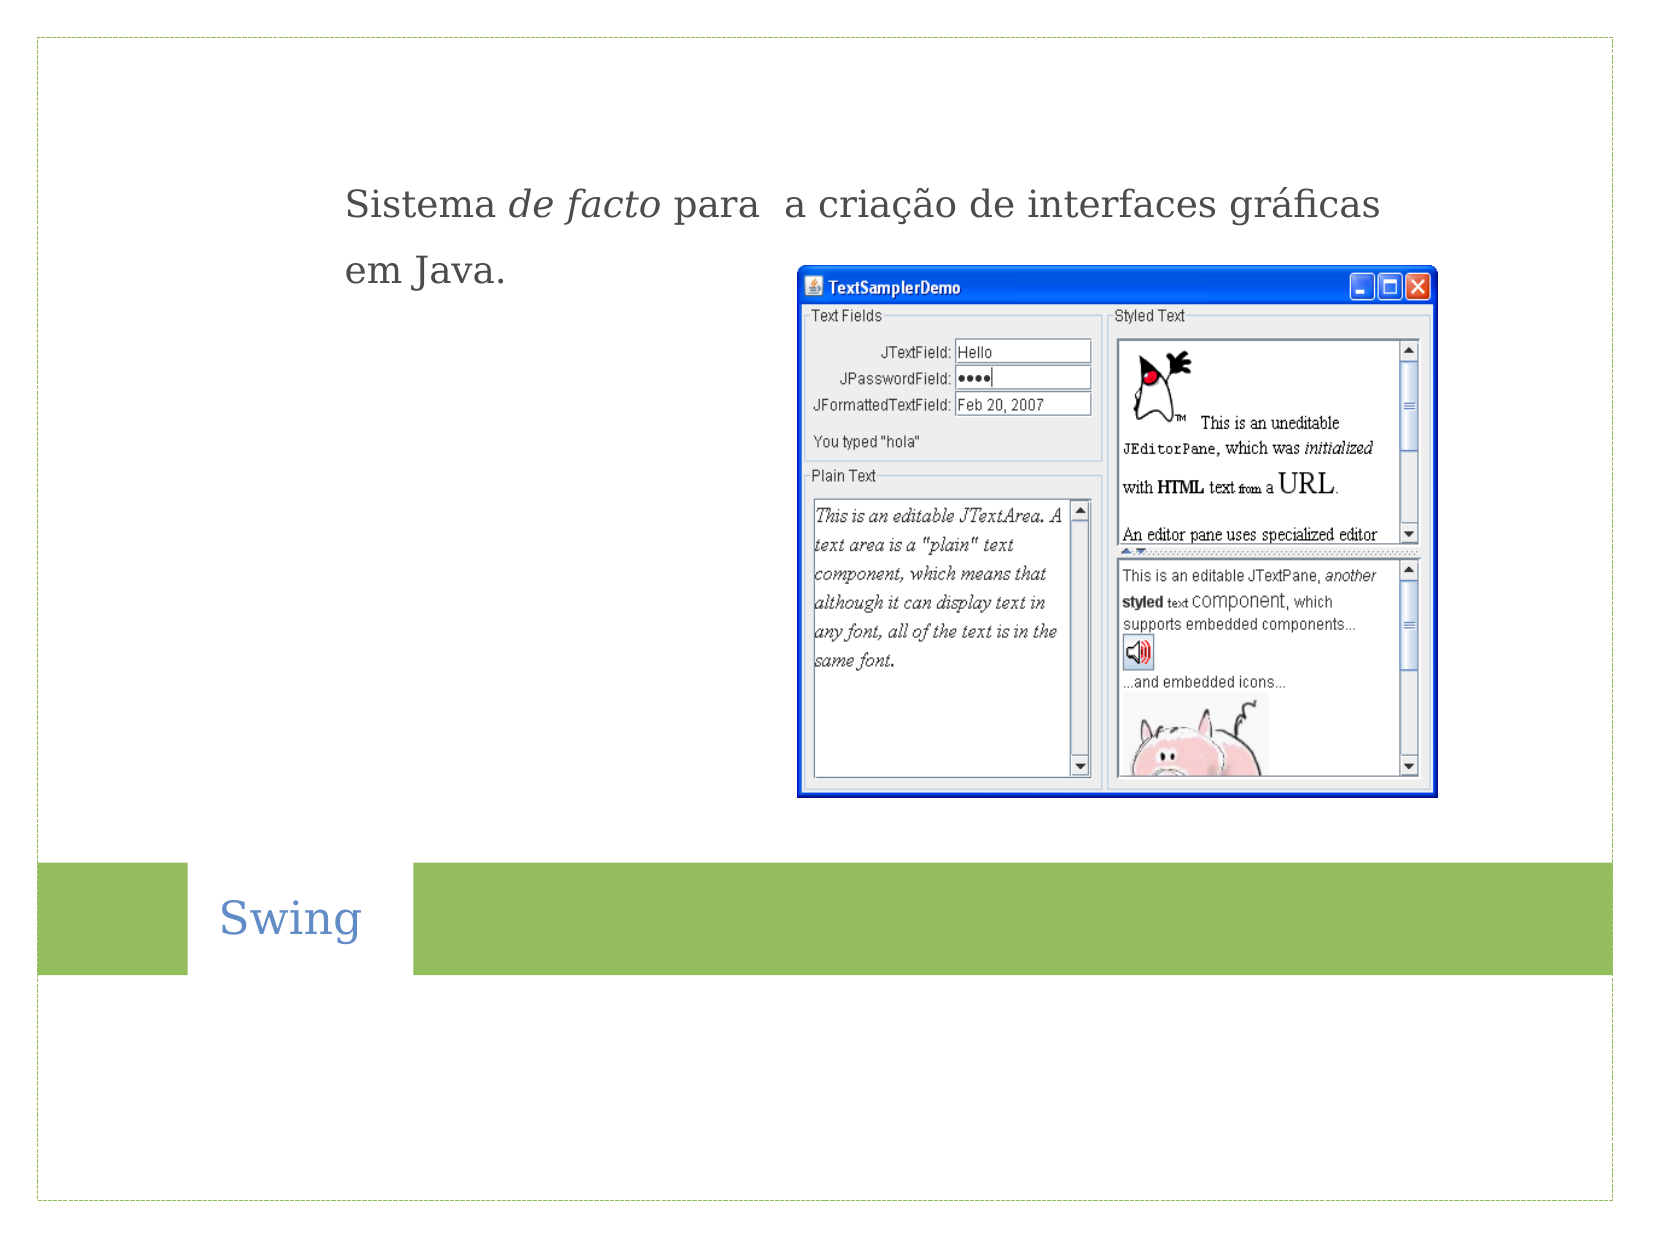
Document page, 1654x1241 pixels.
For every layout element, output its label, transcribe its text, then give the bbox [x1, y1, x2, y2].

picture [797, 265, 1438, 798]
text_box Sistema de facto para a criação de interfaces gráficas em Java. [329, 154, 1418, 680]
text_box Swing [203, 884, 378, 953]
text_box [413, 862, 1613, 976]
text_box [37, 862, 188, 976]
